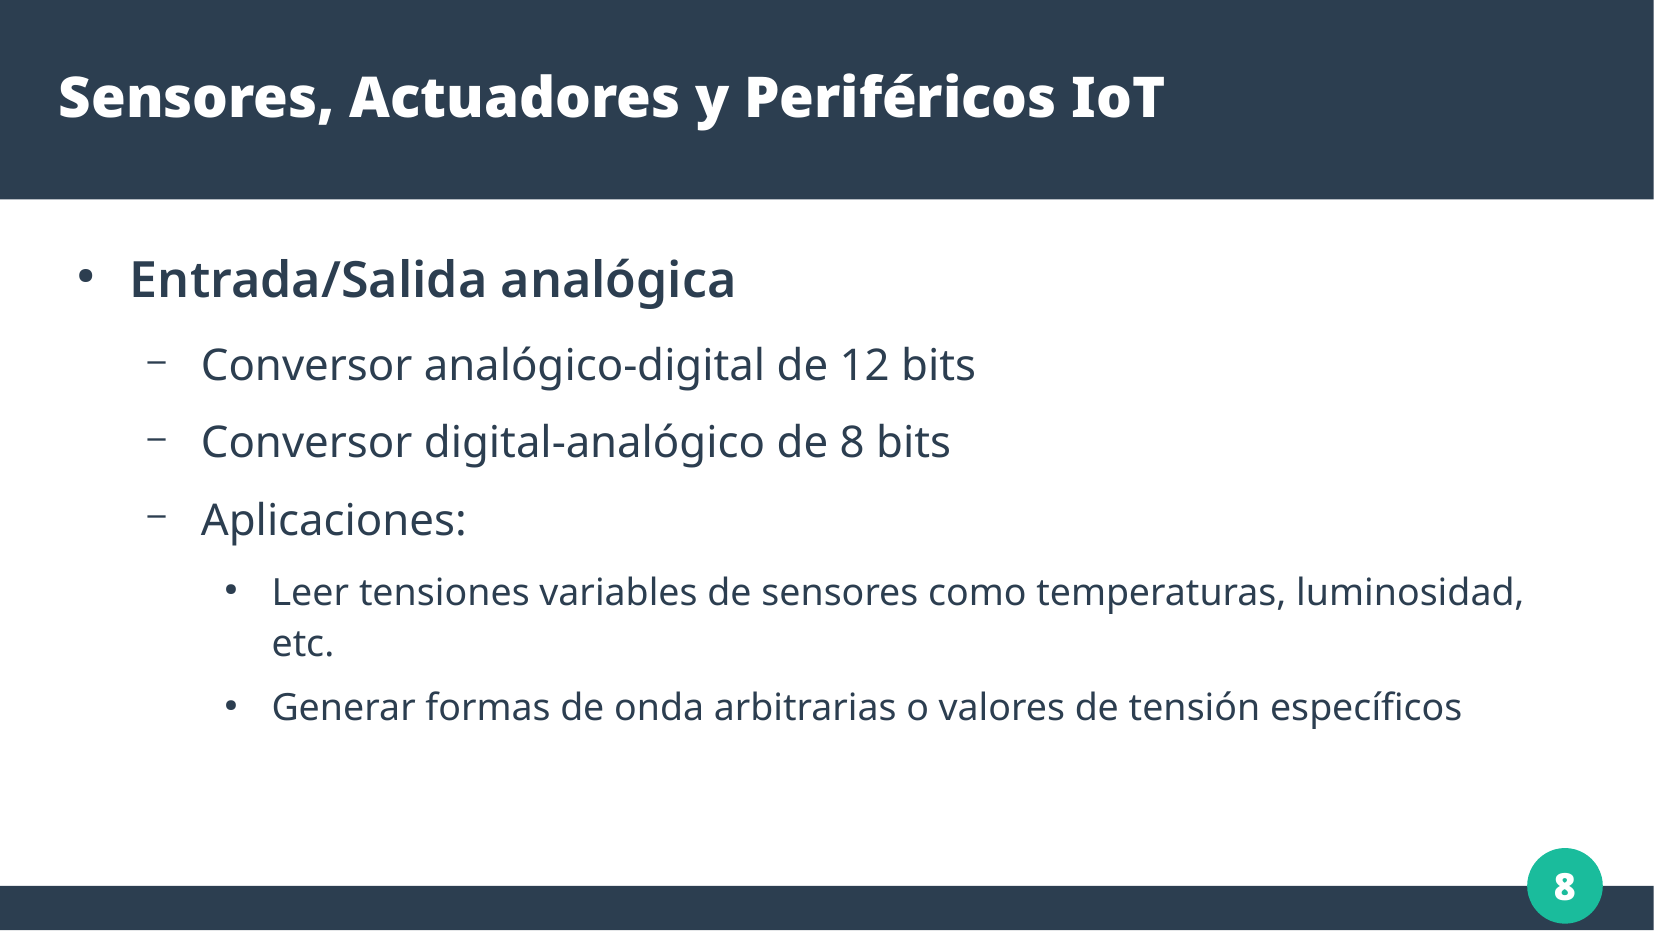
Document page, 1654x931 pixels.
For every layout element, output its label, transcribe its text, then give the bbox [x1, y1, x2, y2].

title Sensores, Actuadores y Periféricos IoT [59, 37, 1595, 155]
list Entrada/Salida analógica Conversor analógico-digital de 12 bits Conversor digital-analógico de 8 bits Aplicaciones: Leer tensiones variables de sensores como temperaturas, luminosidad, etc. Generar formas de onda arbitrarias o valores de tensión específicos [59, 243, 1595, 864]
